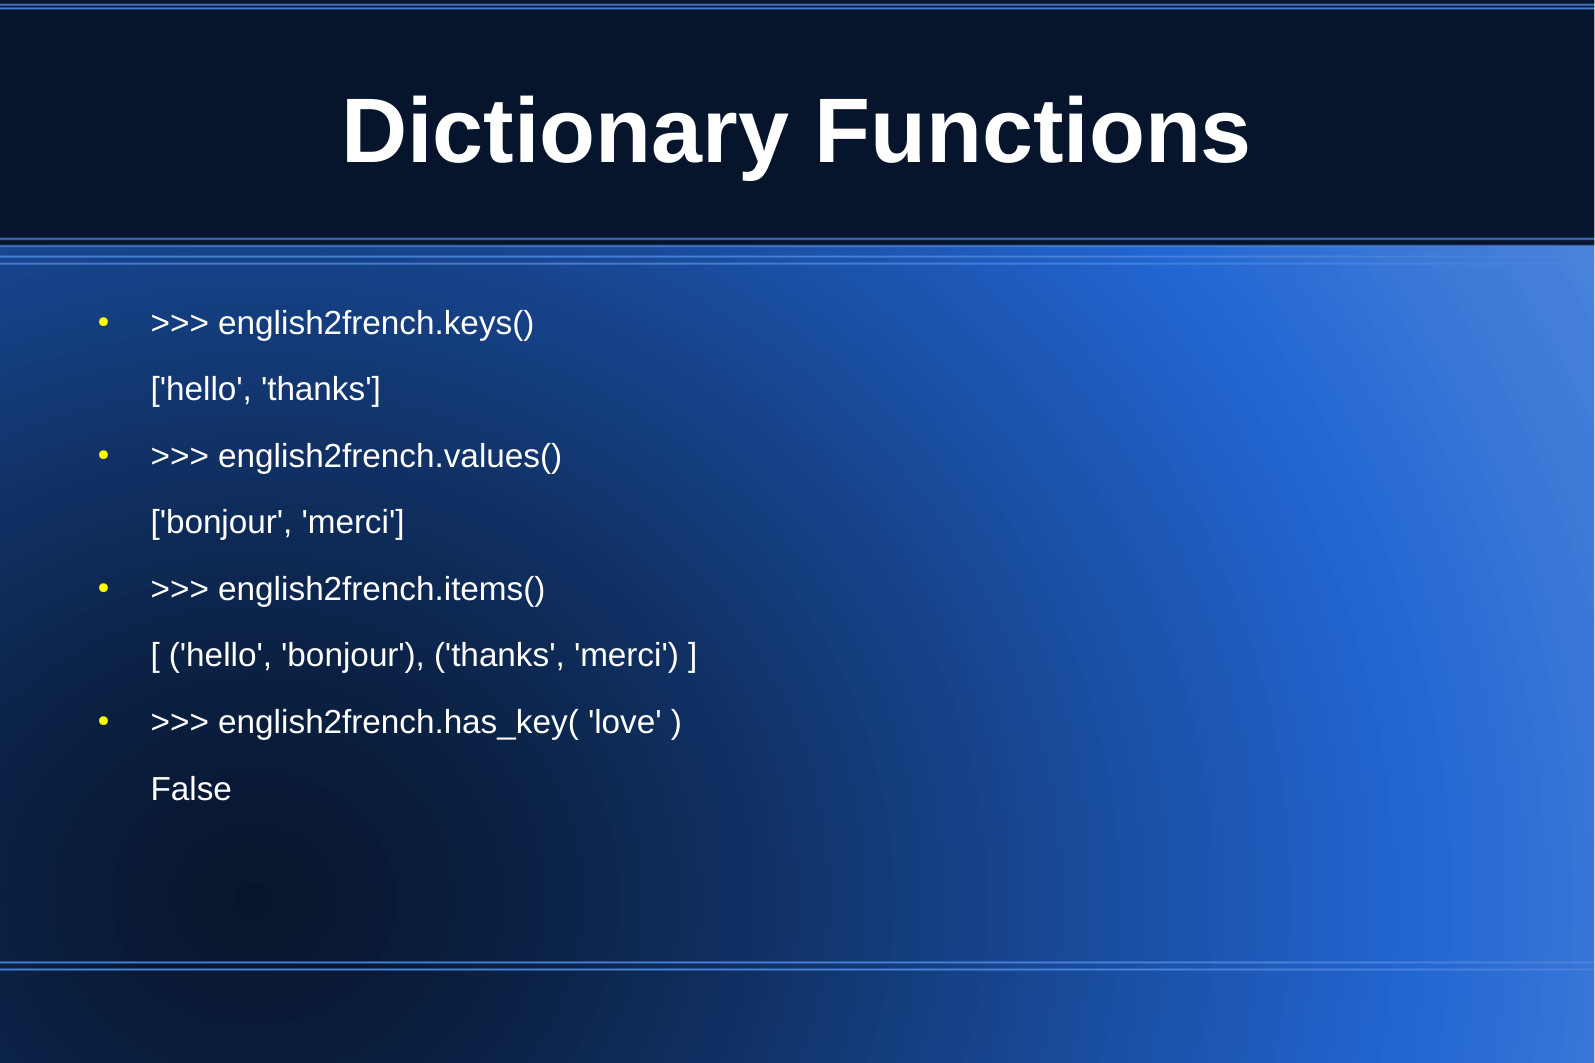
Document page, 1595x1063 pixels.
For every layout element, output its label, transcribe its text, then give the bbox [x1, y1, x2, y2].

title Dictionary Functions [79, 49, 1515, 213]
list >>> english2french.keys() ['hello', 'thanks'] >>> english2french.values() ['bonjour', 'merci'] >>> english2french.items() [ ('hello', 'bonjour'), ('thanks', 'merci') ] >>> english2french.has_key( 'love' ) False [79, 304, 1515, 892]
picture [0, 0, 1595, 1063]
